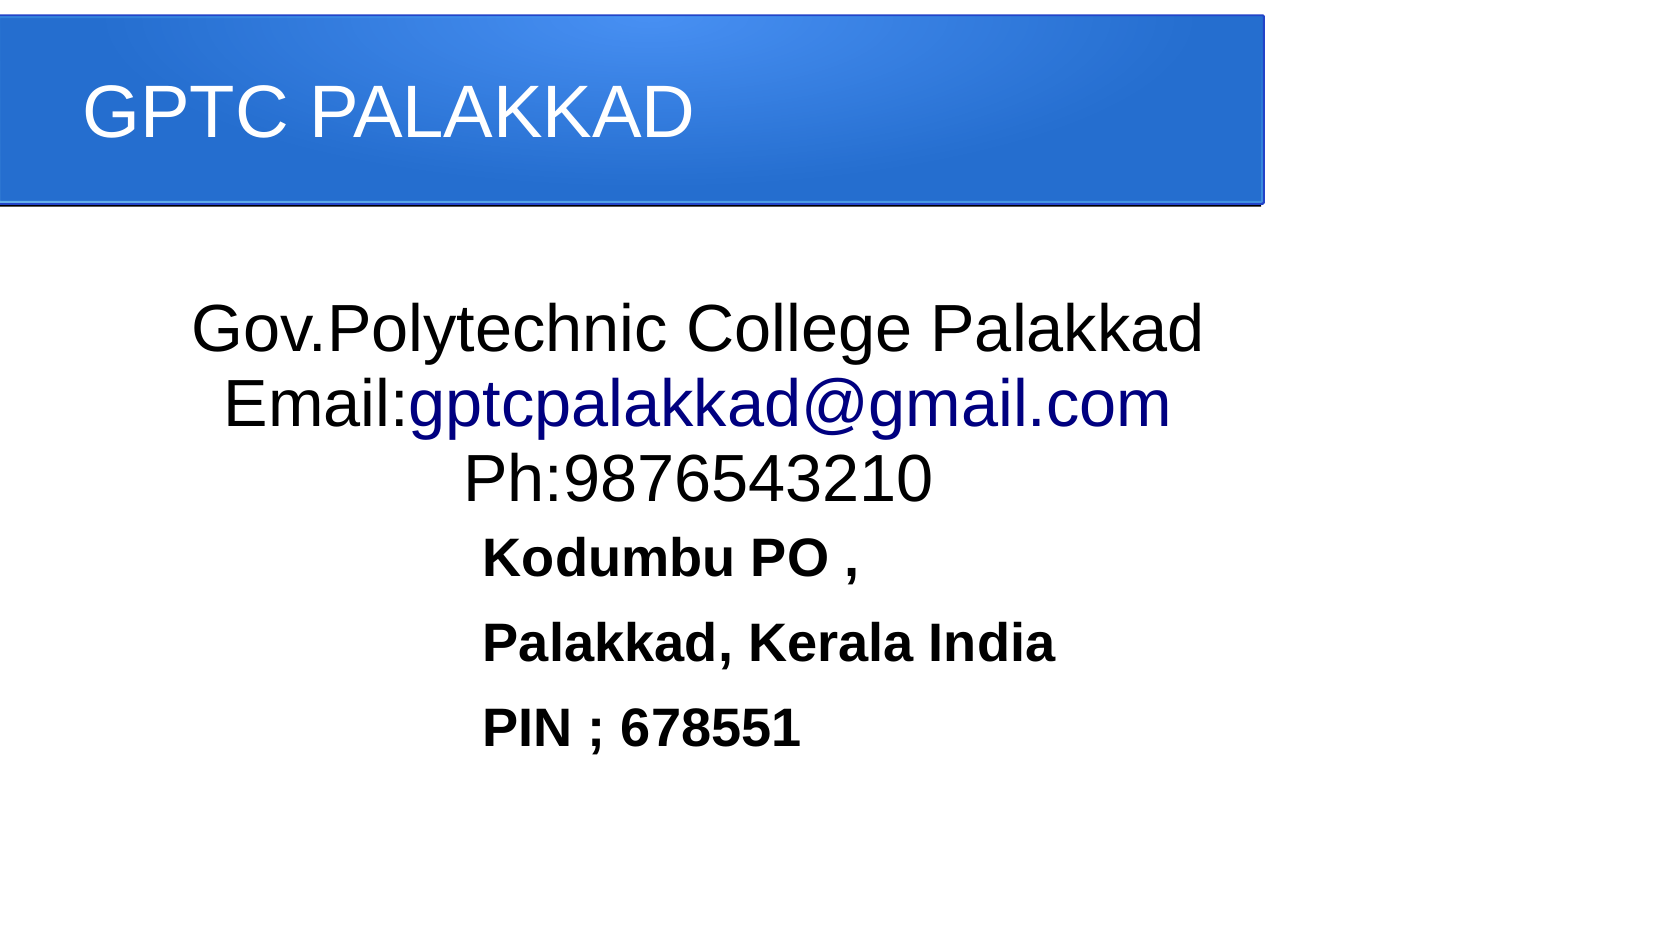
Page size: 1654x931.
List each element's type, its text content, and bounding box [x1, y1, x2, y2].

subtitle Gov.Polytechnic College Palakkad Email:gptcpalakkad@gmail.com Ph:9876543210 [0, 133, 1443, 674]
title GPTC PALAKKAD [82, 35, 1235, 133]
text_box Kodumbu PO , Palakkad, Kerala India PIN ; 678551 [467, 519, 1145, 837]
